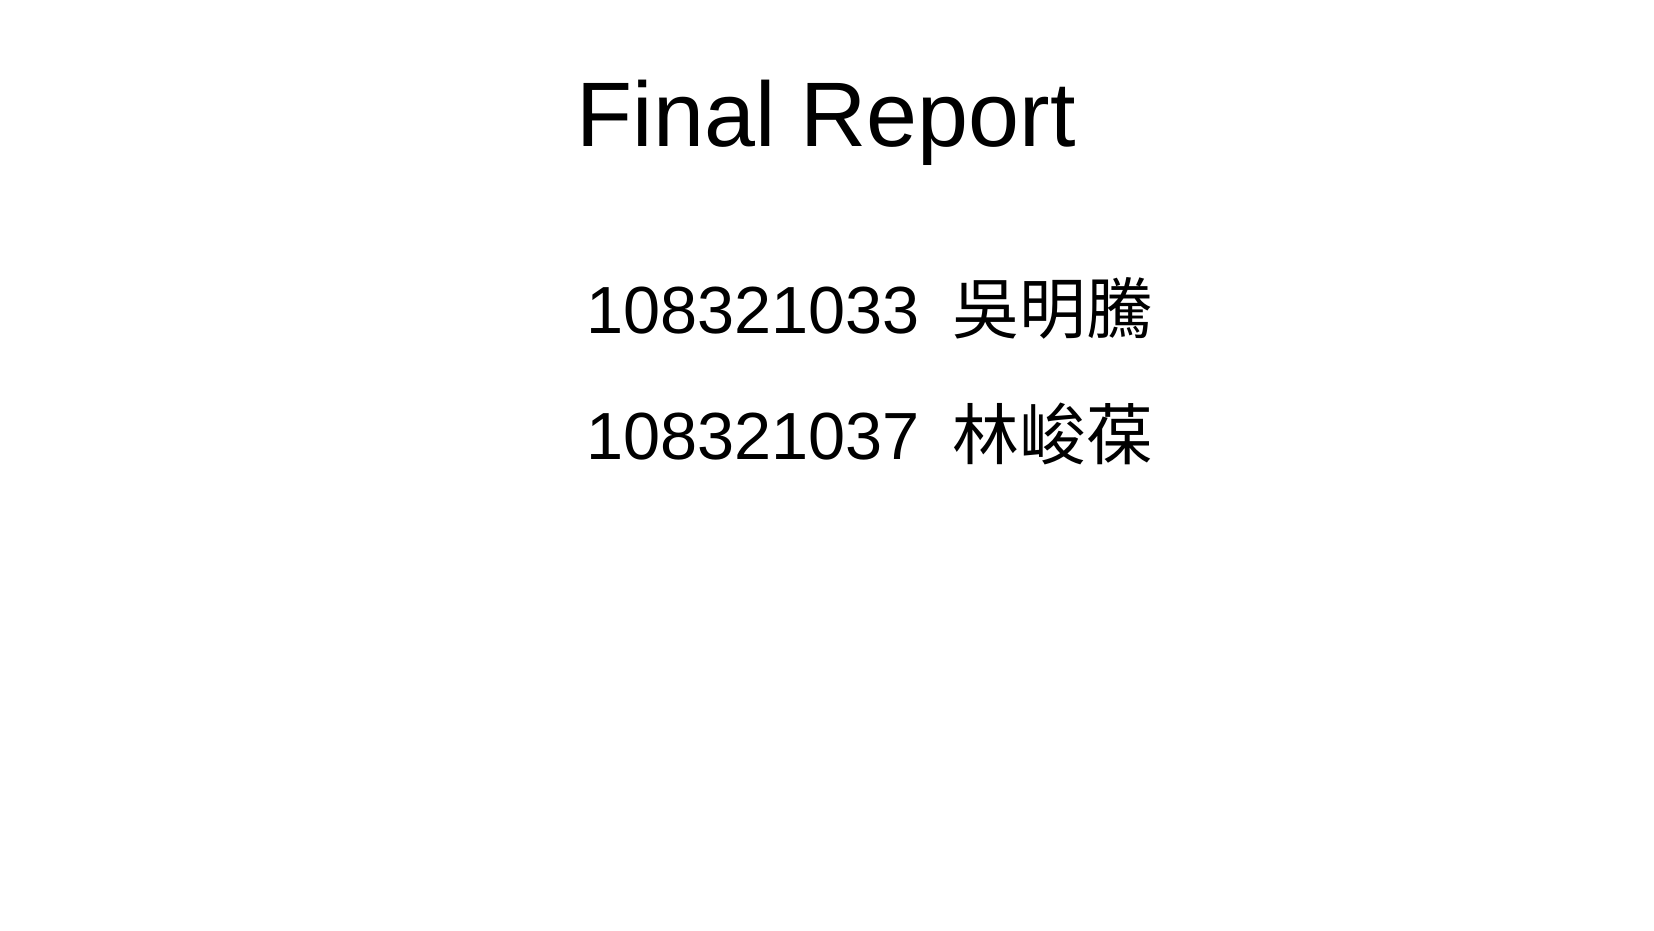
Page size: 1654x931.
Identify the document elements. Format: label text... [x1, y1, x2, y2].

list 108321033 吳明騰 108321037 林峻葆 [90, 255, 1579, 796]
title Final Report [82, 37, 1571, 193]
